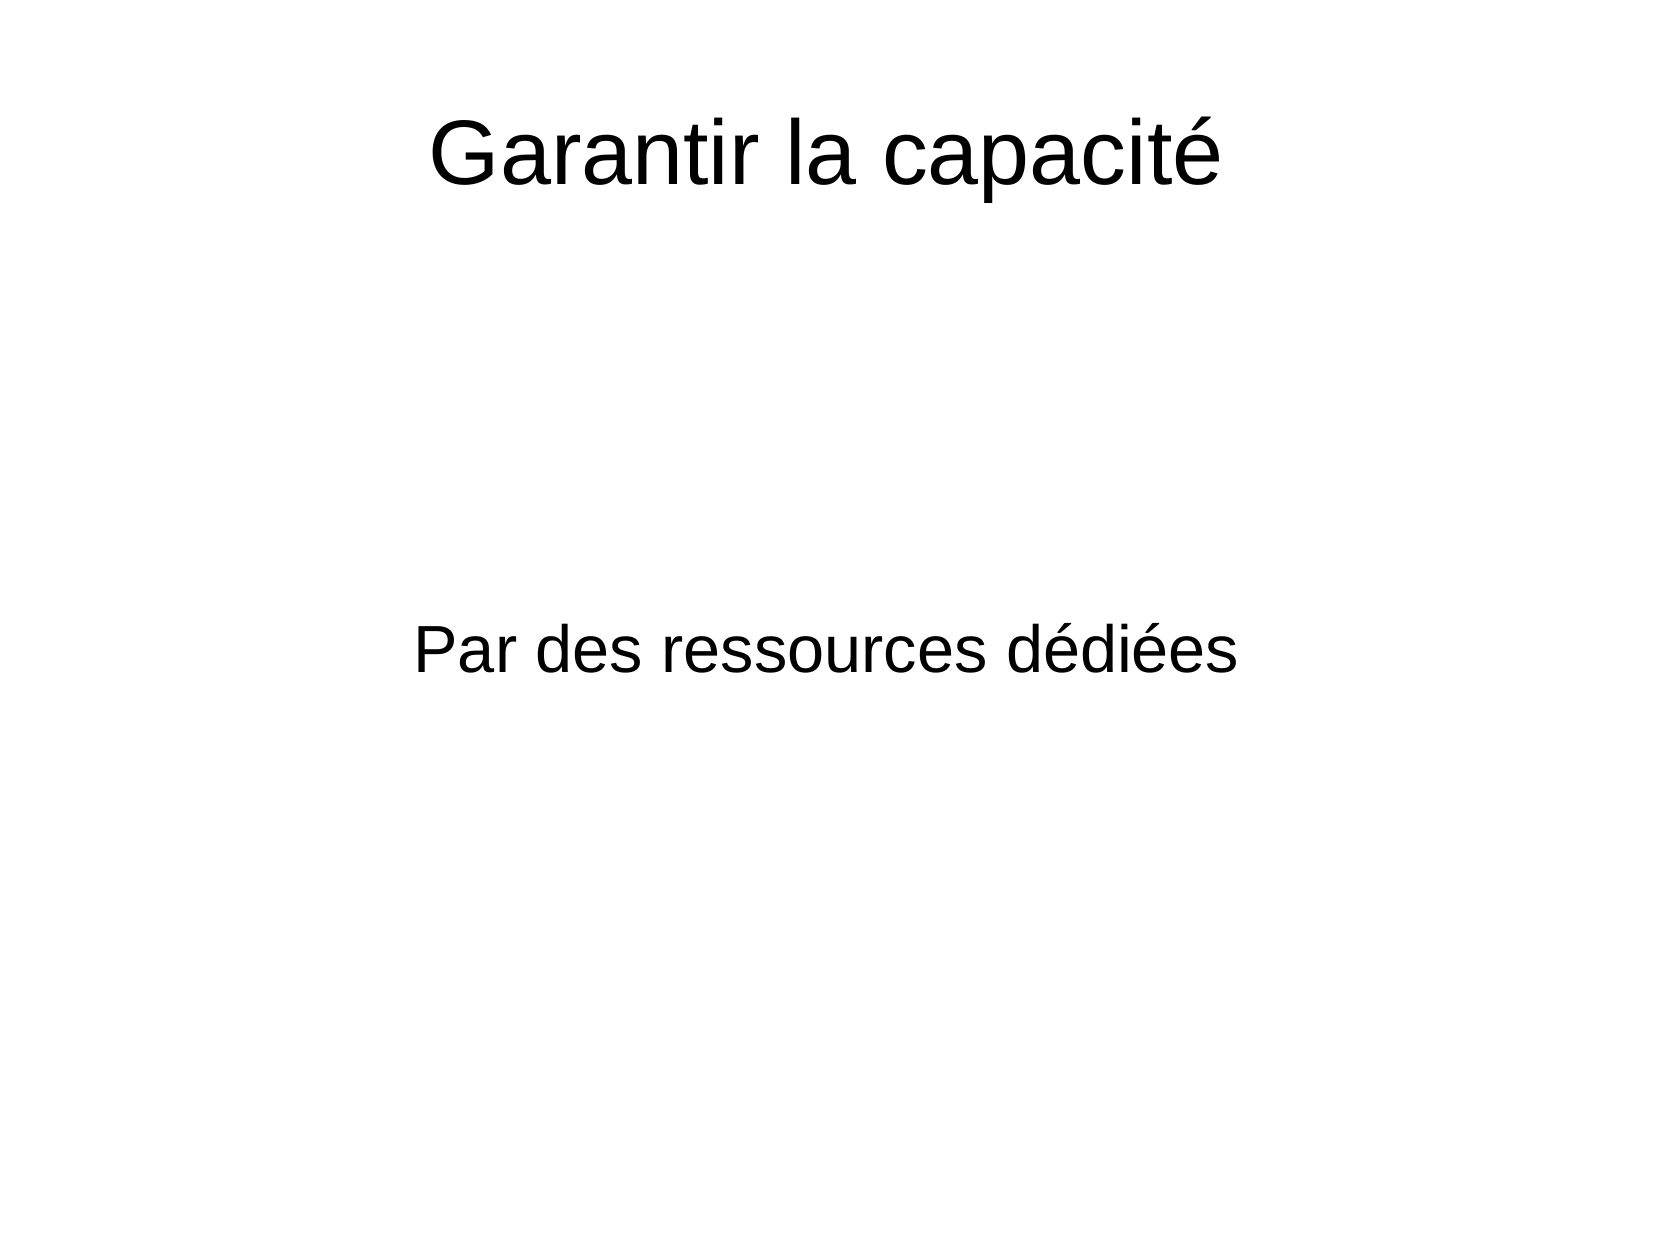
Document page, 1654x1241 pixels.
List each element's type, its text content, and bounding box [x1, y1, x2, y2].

subtitle Par des ressources dédiées [82, 290, 1571, 1010]
title Garantir la capacité [82, 49, 1571, 257]
